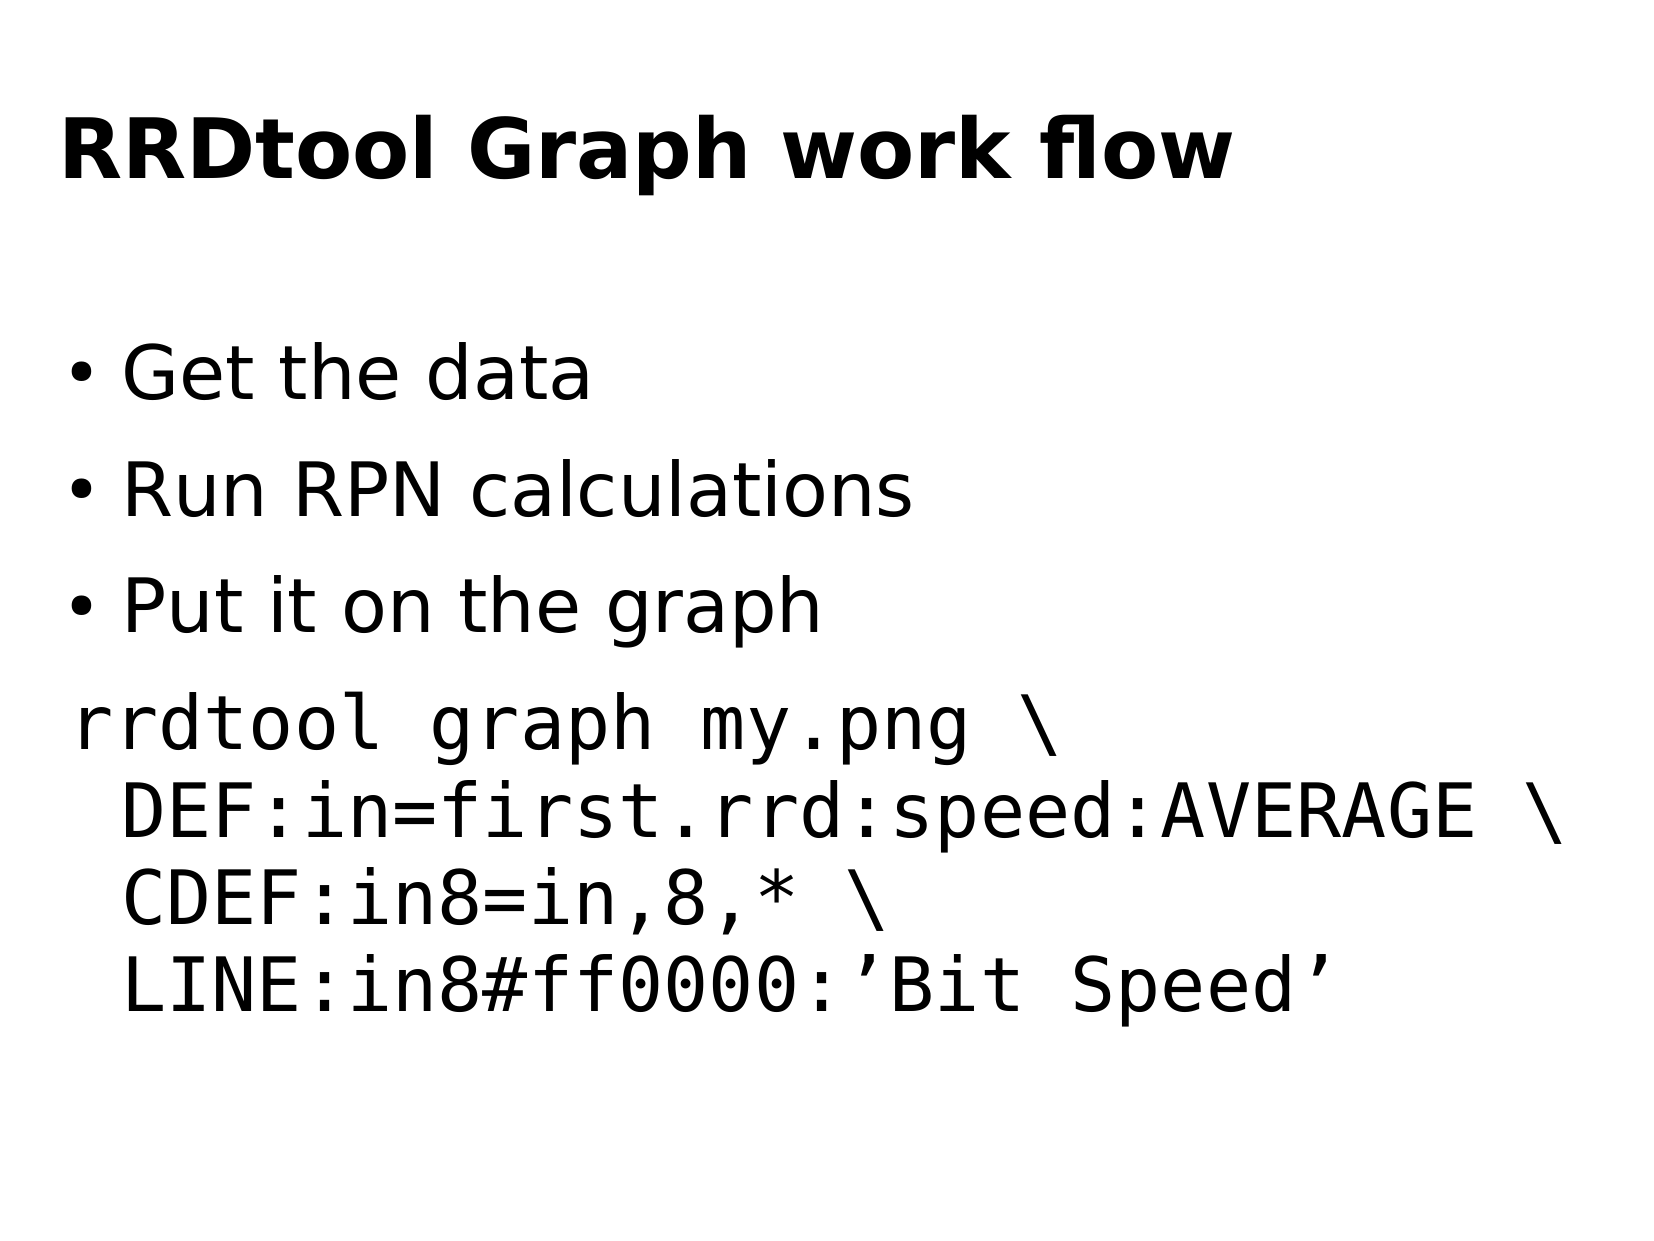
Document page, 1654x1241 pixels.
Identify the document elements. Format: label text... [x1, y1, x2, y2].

title RRDtool Graph work flow [59, 75, 1607, 225]
list Get the data Run RPN calculations Put it on the graph rrdtool graph my.png \ DEF:in=first.rrd:speed:AVERAGE \ CDEF:in8=in,8,* \ LINE:in8#ff0000:’Bit Speed’ [50, 329, 1571, 1084]
